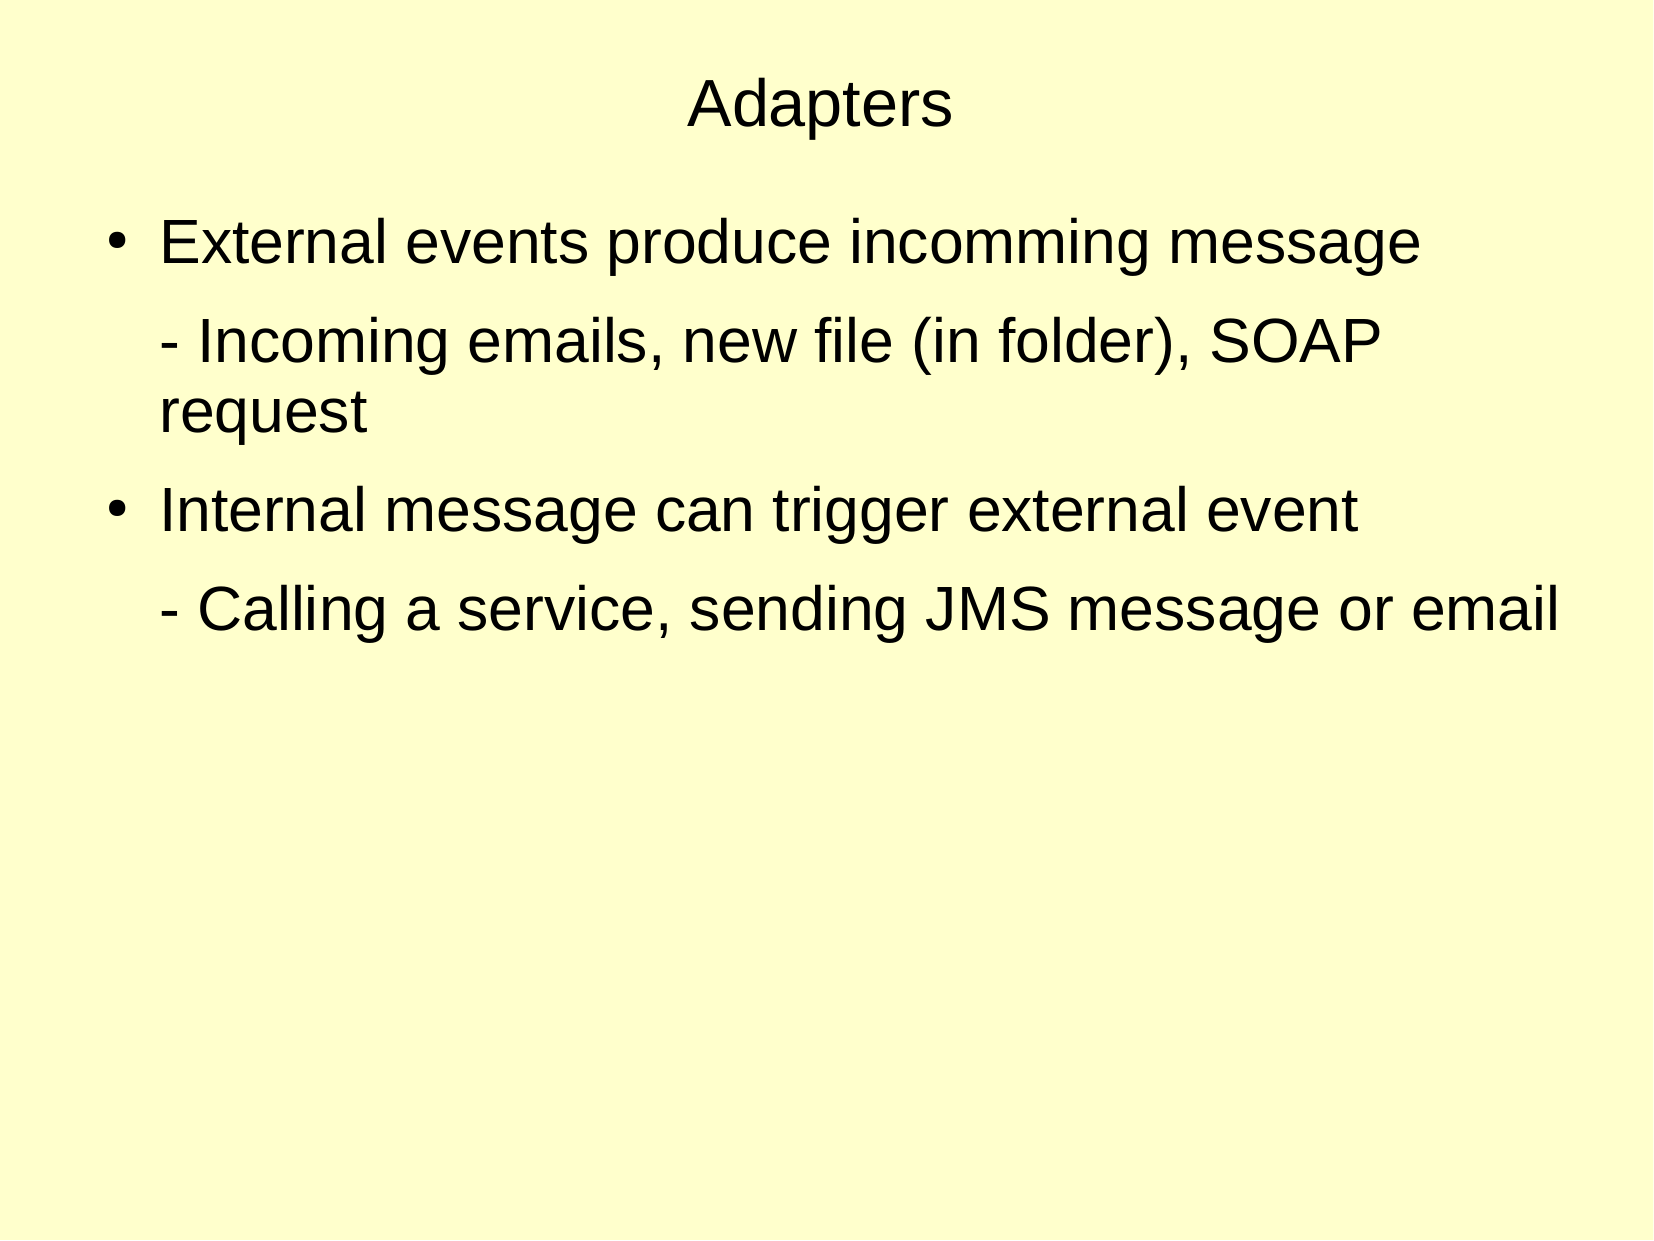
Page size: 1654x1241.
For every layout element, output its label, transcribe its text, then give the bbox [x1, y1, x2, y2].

list External events produce incomming message - Incoming emails, new file (in folder), SOAP request Internal message can trigger external event - Calling a service, sending JMS message or email [88, 206, 1577, 1079]
title Adapters [76, 0, 1565, 208]
